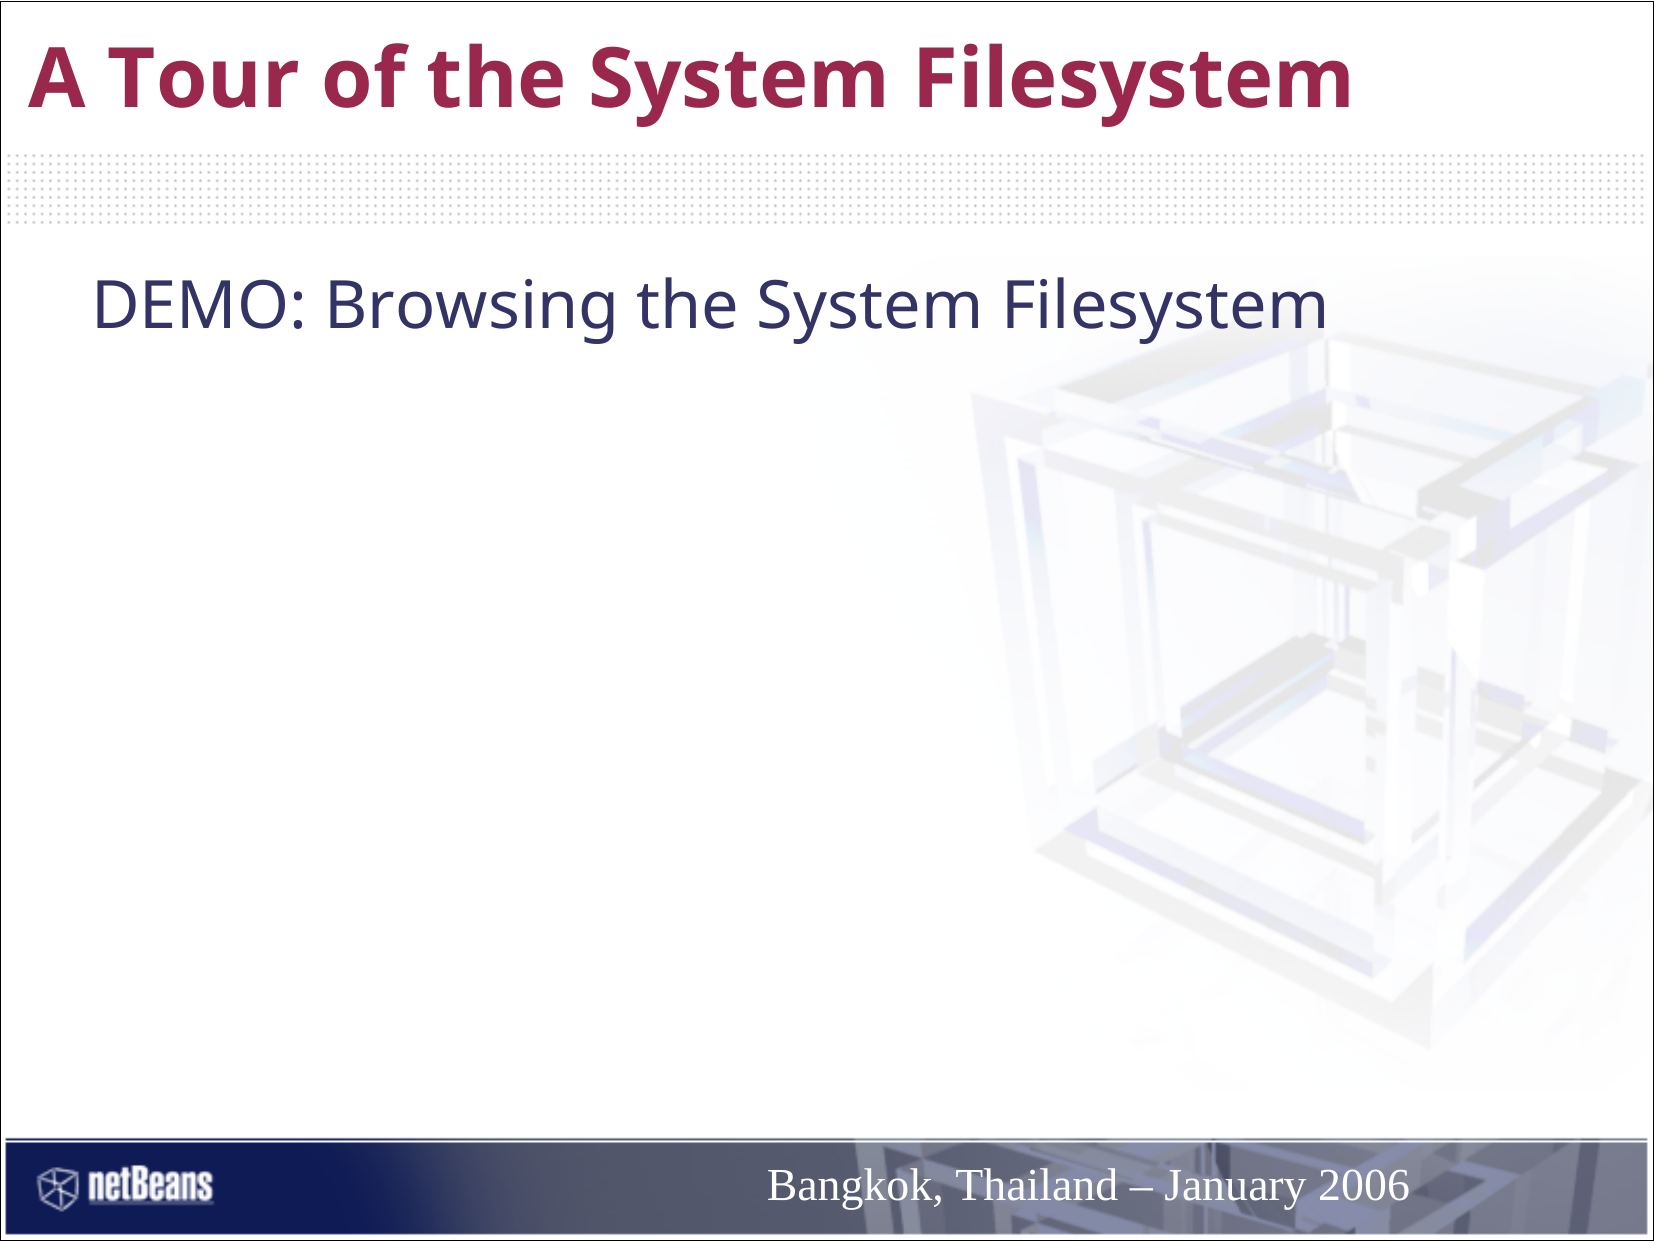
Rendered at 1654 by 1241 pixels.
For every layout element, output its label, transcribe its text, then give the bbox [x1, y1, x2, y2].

picture [1, 2, 1653, 1240]
title A Tour of the System Filesystem [28, 0, 1619, 152]
list DEMO: Browsing the System Filesystem [73, 257, 1574, 1127]
